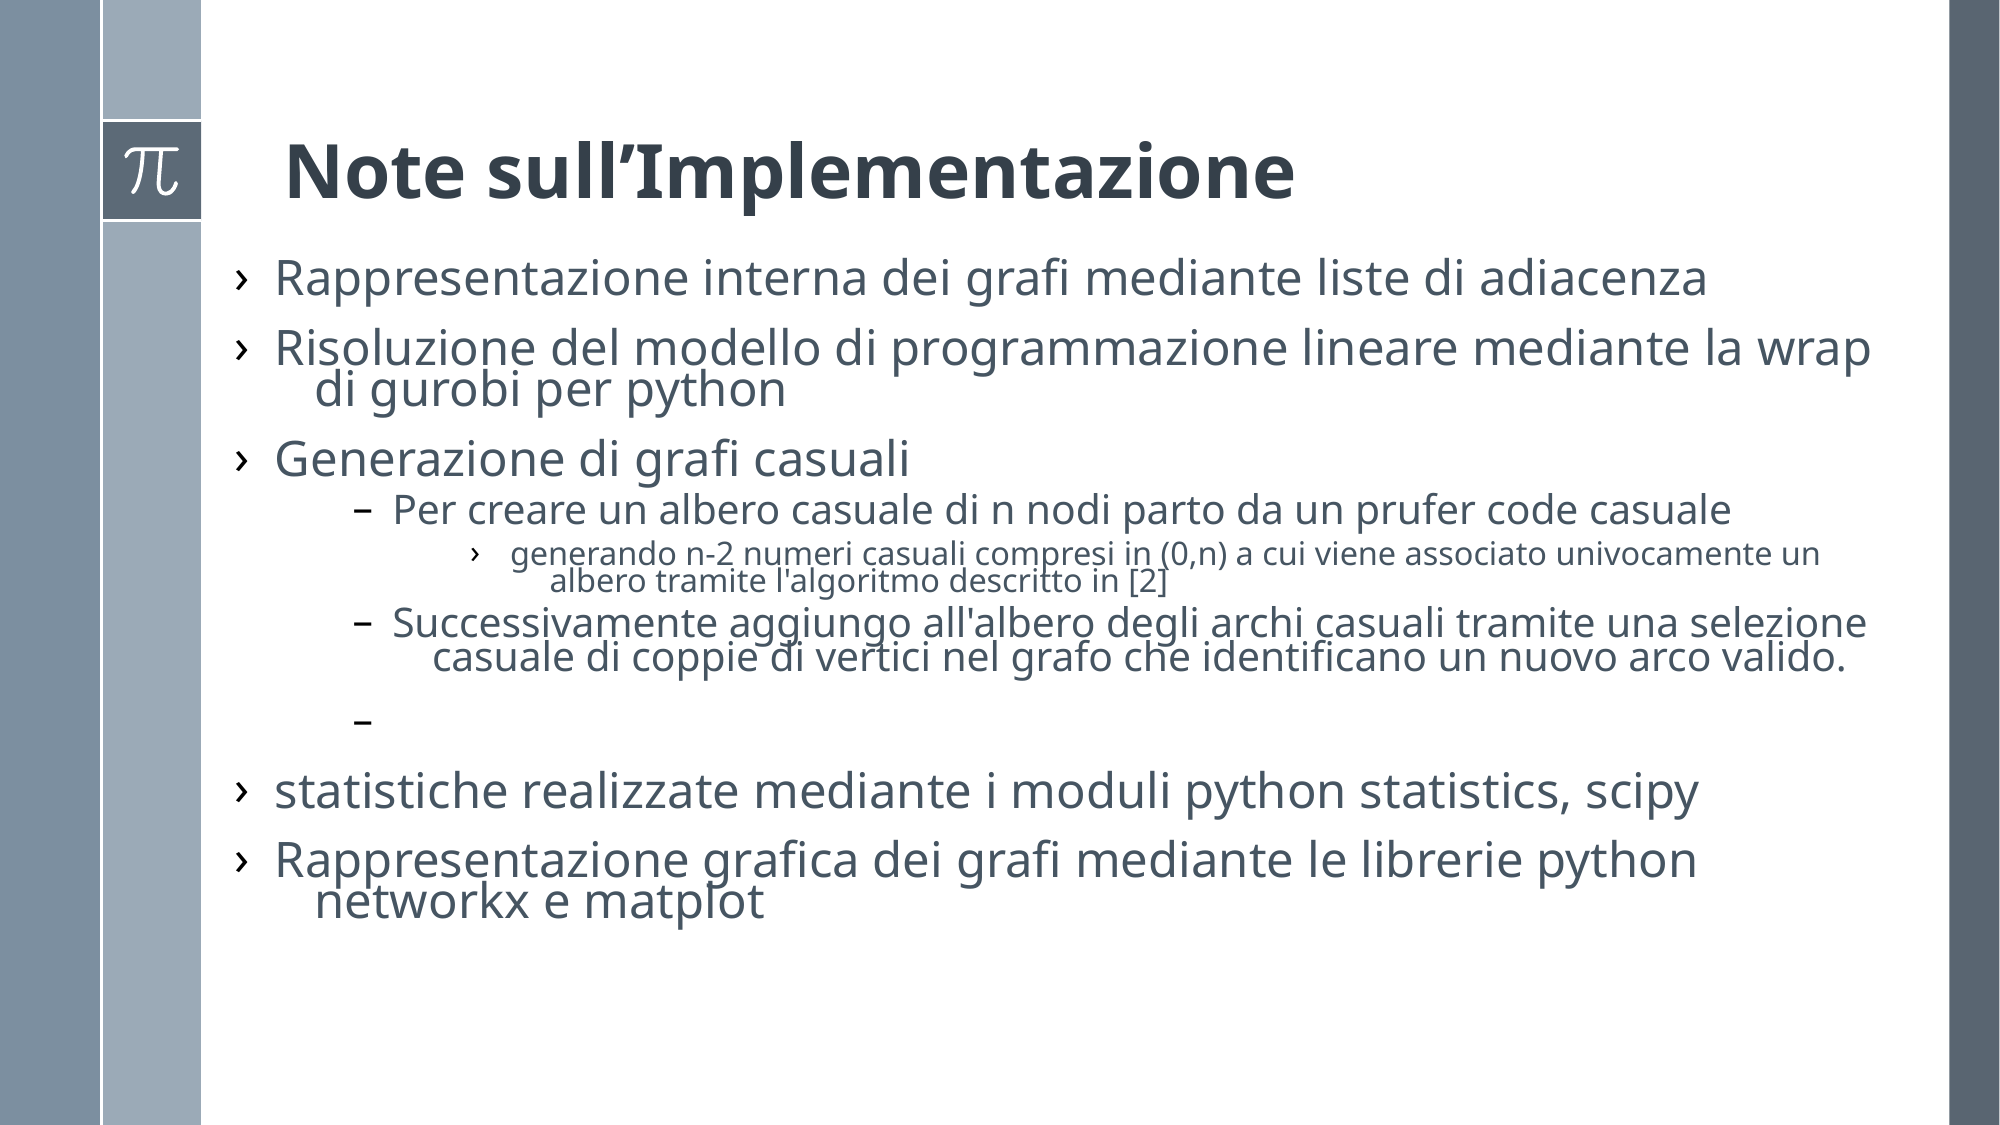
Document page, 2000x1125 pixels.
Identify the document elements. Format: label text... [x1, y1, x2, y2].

list Rappresentazione interna dei grafi mediante liste di adiacenza Risoluzione del modello di programmazione lineare mediante la wrap di gurobi per python Generazione di grafi casuali Per creare un albero casuale di n nodi parto da un prufer code casuale generando n-2 numeri casuali compresi in (0,n) a cui viene associato univocamente un albero tramite l'algoritmo descritto in [2] Successivamente aggiungo all'albero degli archi casuali tramite una selezione casuale di coppie di vertici nel grafo che identificano un nuovo arco valido. statistiche realizzate mediante i moduli python statistics, scipy Rappresentazione grafica dei grafi mediante le librerie python networkx e matplot [220, 255, 1922, 965]
text_box Note sull’Implementazione [268, 19, 1873, 223]
